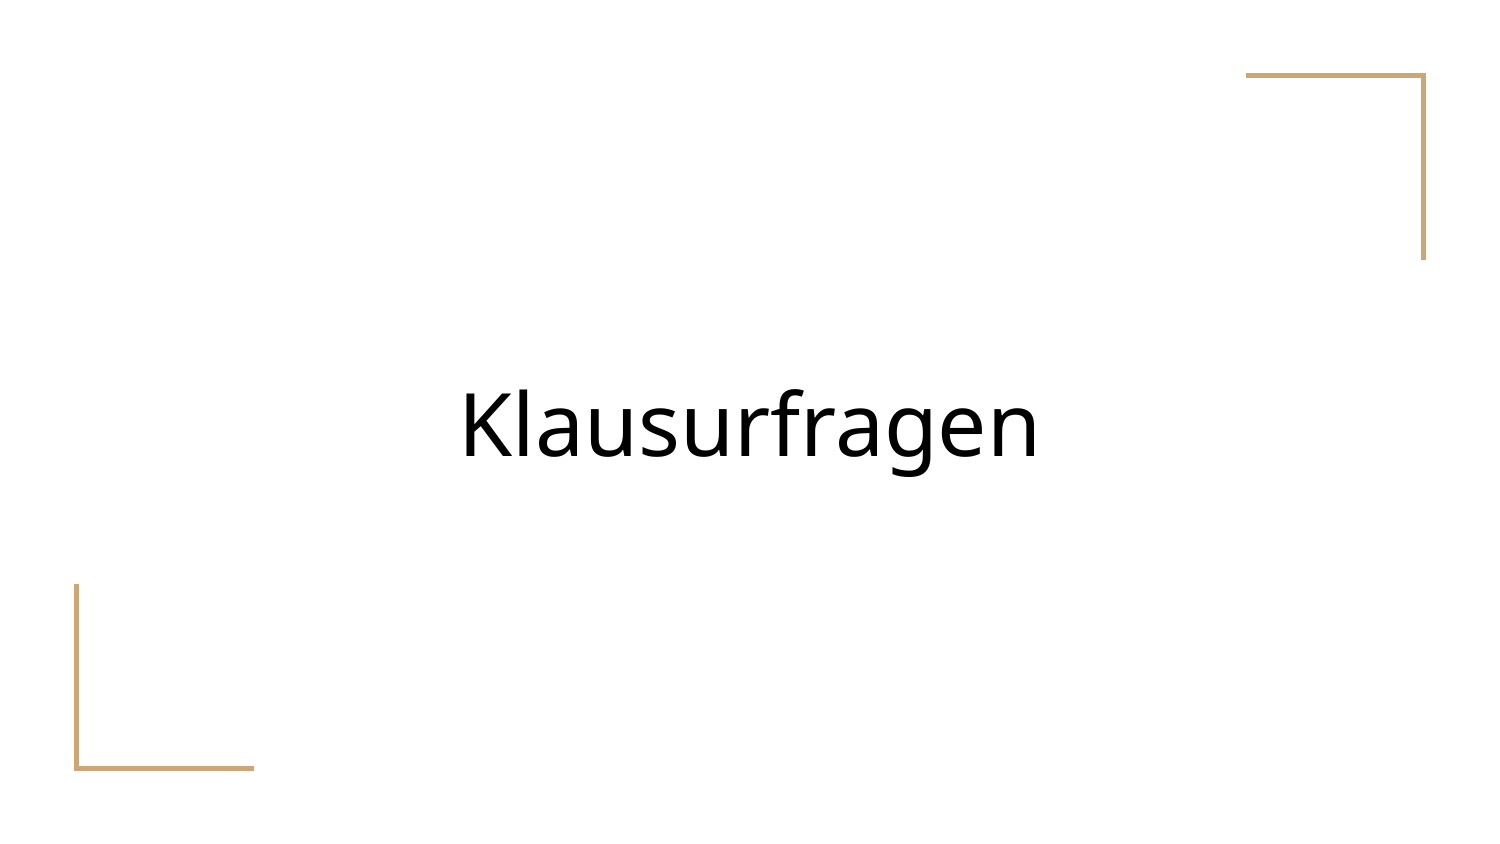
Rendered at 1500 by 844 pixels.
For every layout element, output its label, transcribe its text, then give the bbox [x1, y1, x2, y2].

title Klausurfragen [126, 296, 1374, 548]
